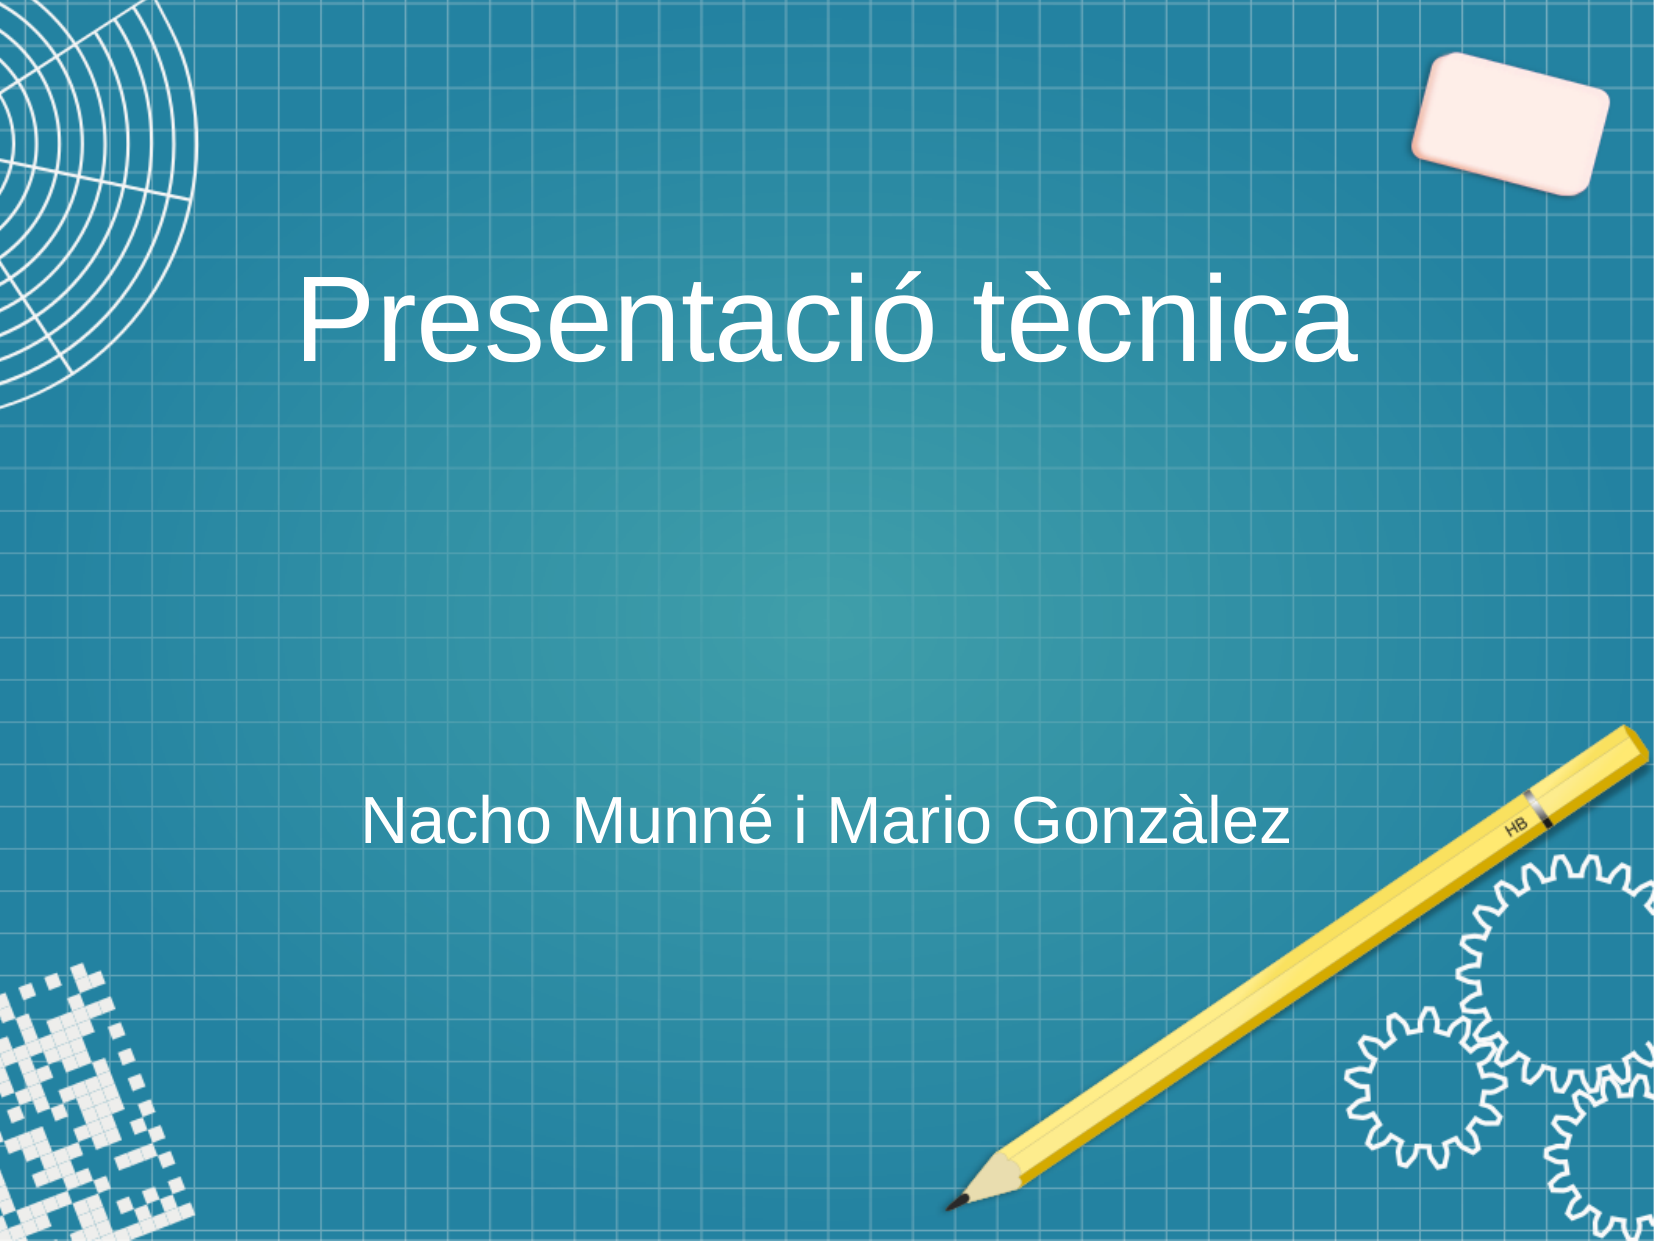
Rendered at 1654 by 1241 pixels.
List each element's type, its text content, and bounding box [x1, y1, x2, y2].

title Presentació tècnica [82, 177, 1571, 461]
picture [0, 0, 1654, 1241]
subtitle Nacho Munné i Mario Gonzàlez [82, 519, 1571, 1123]
